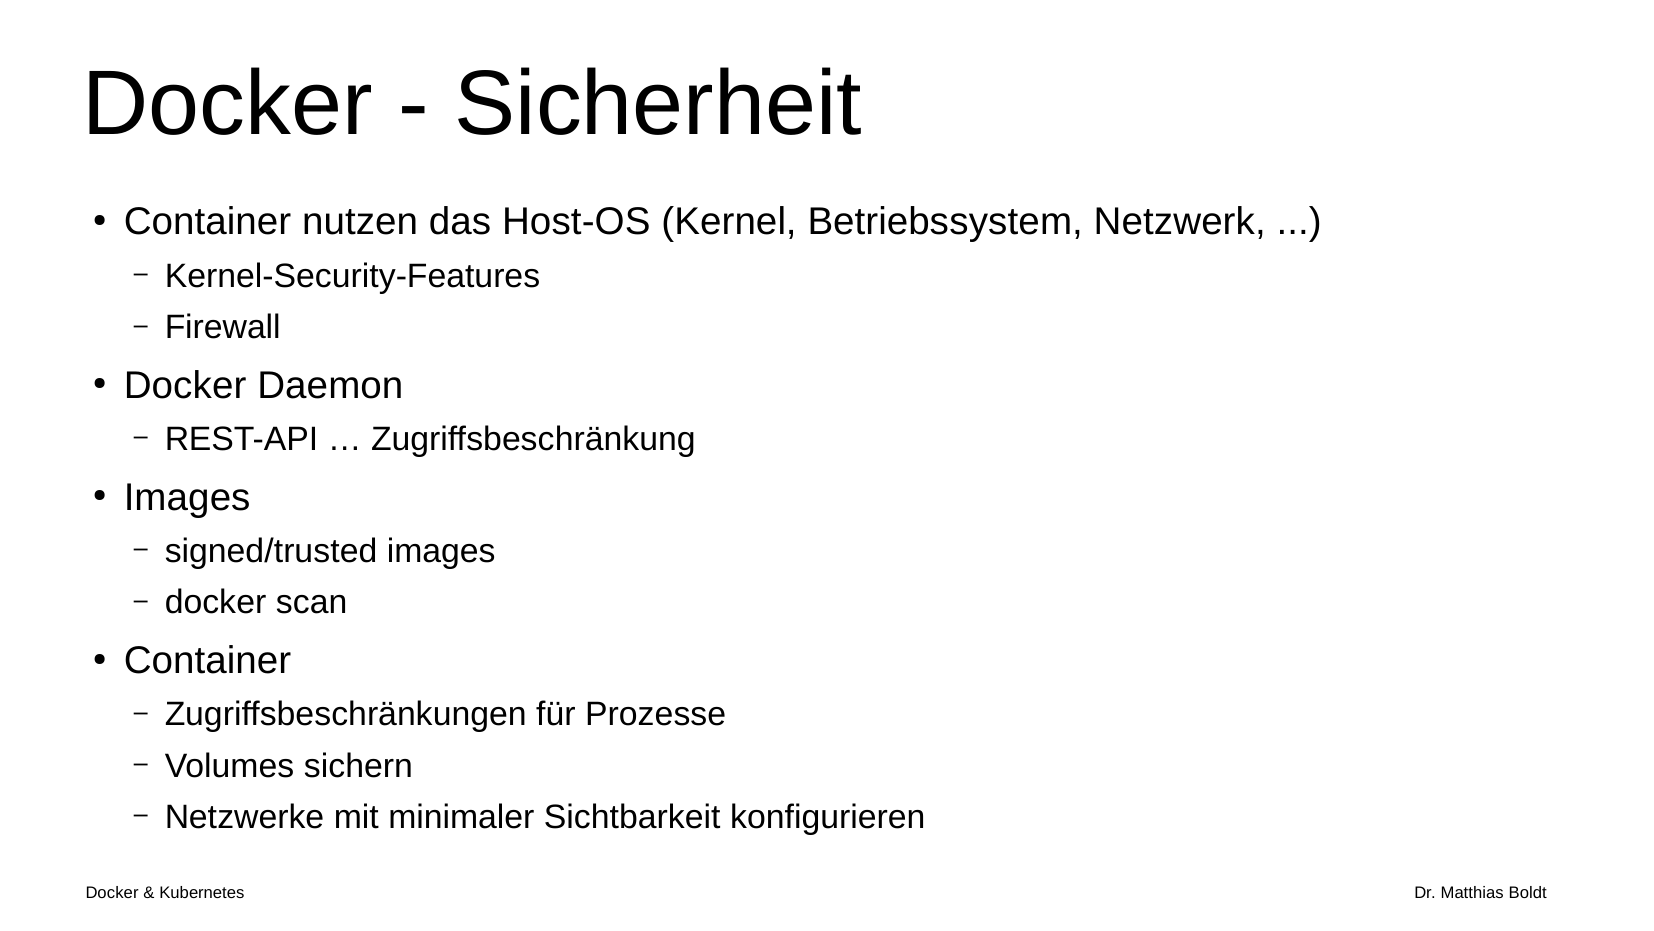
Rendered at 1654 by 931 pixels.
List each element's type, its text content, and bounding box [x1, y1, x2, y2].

list Container nutzen das Host-OS (Kernel, Betriebssystem, Netzwerk, ...) Kernel-Security-Features Firewall Docker Daemon REST-API … Zugriffsbeschränkung Images signed/trusted images docker scan Container Zugriffsbeschränkungen für Prozesse Volumes sichern Netzwerke mit minimaler Sichtbarkeit konfigurieren [82, 199, 1571, 845]
text_box Docker & Kubernetes Dr. Matthias Boldt [70, 875, 1563, 910]
title Docker - Sicherheit [82, 25, 1571, 181]
